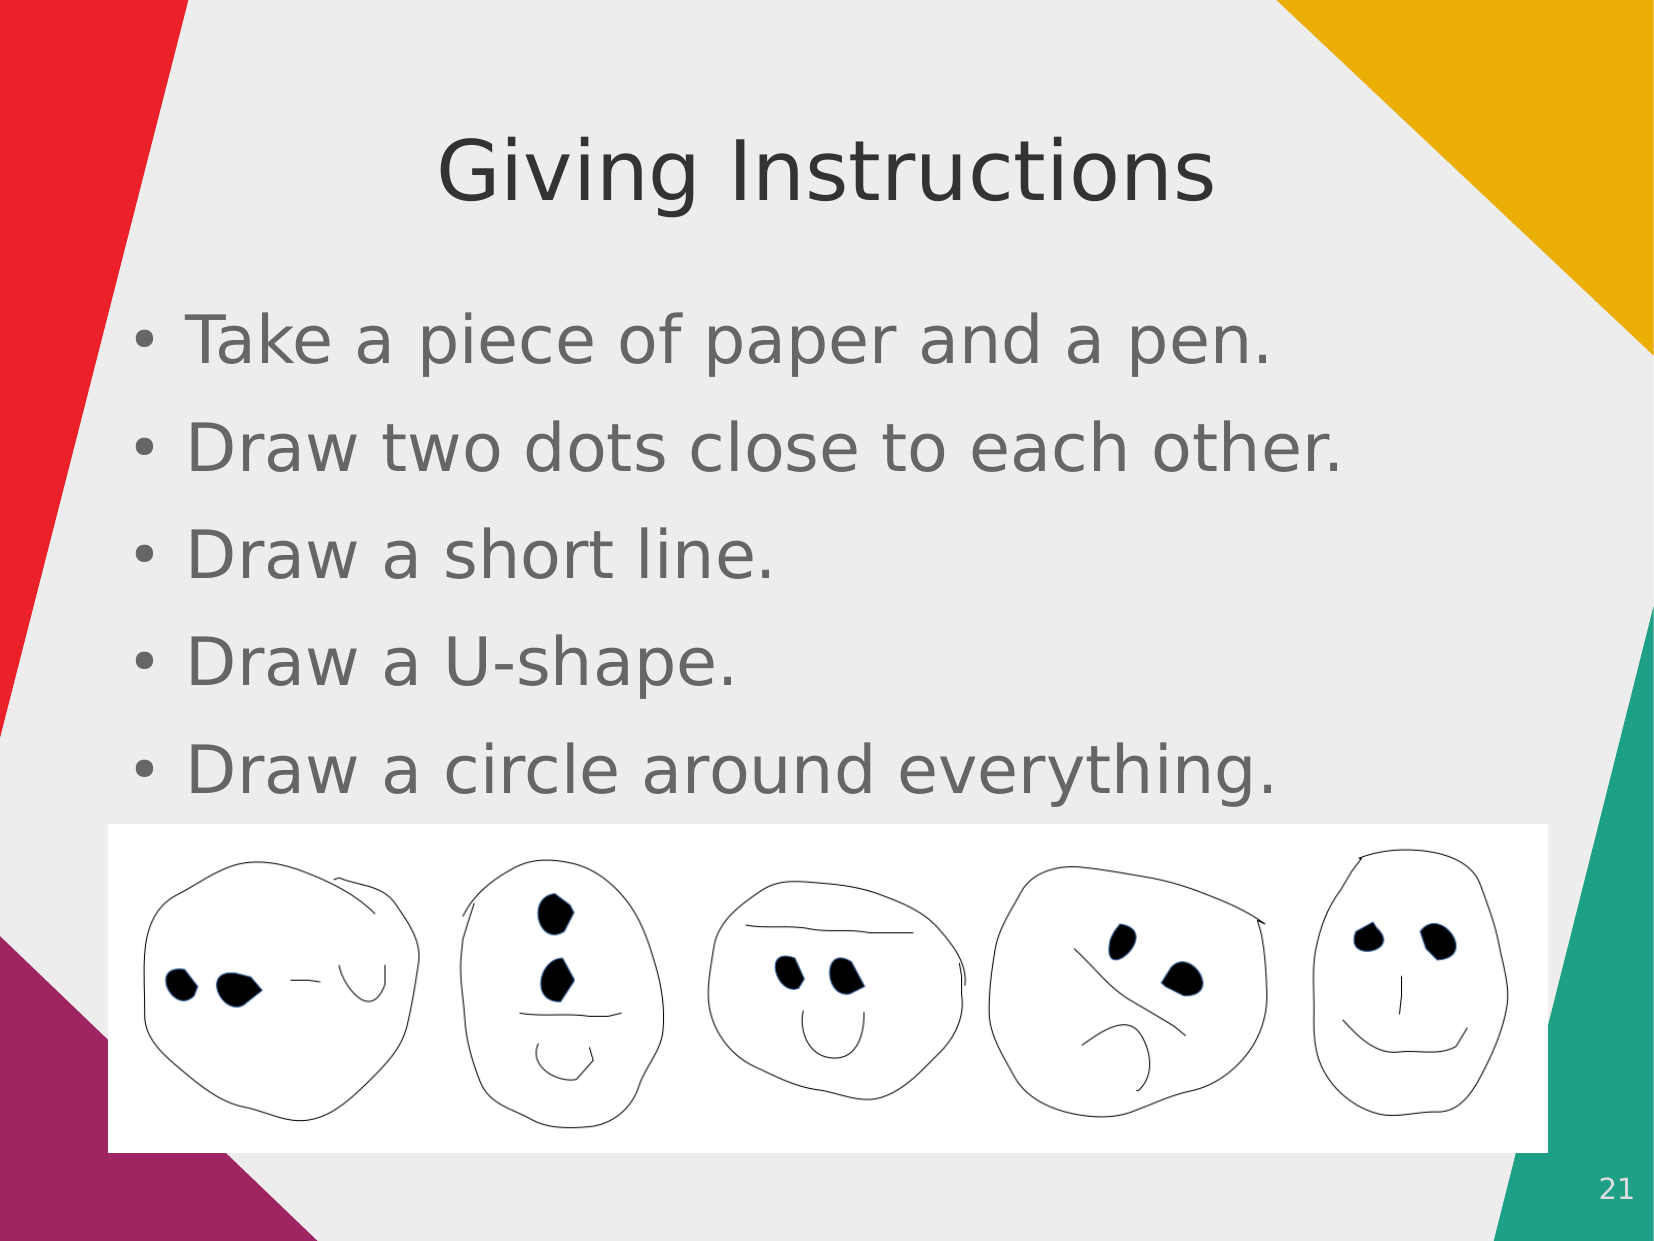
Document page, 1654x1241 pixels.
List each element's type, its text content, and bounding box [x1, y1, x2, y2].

picture [108, 824, 1548, 1153]
title Giving Instructions [114, 73, 1539, 271]
list Take a piece of paper and a pen. Draw two dots close to each other. Draw a short line. Draw a U-shape. Draw a circle around everything. [114, 302, 1539, 824]
